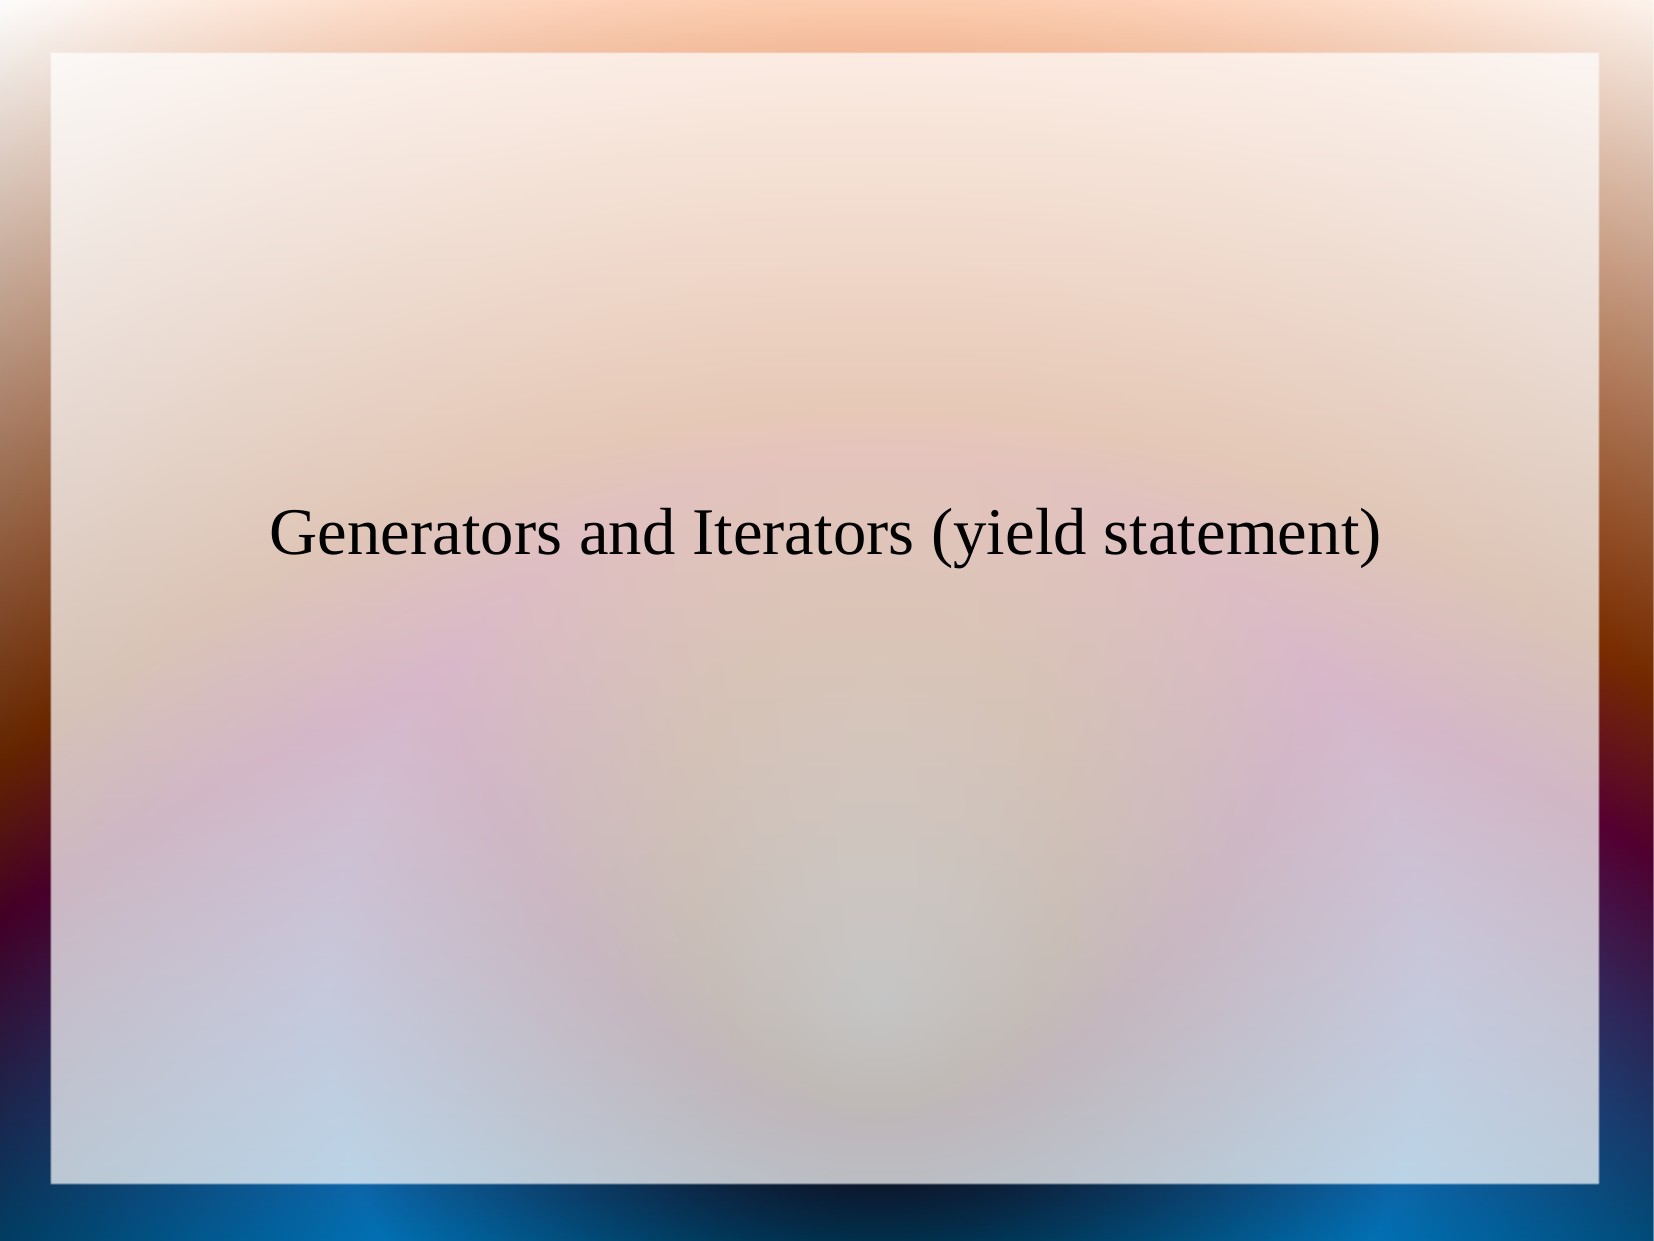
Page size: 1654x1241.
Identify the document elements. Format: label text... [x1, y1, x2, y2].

picture [0, 0, 1654, 1241]
subtitle Generators and Iterators (yield statement) [82, 55, 1571, 1010]
